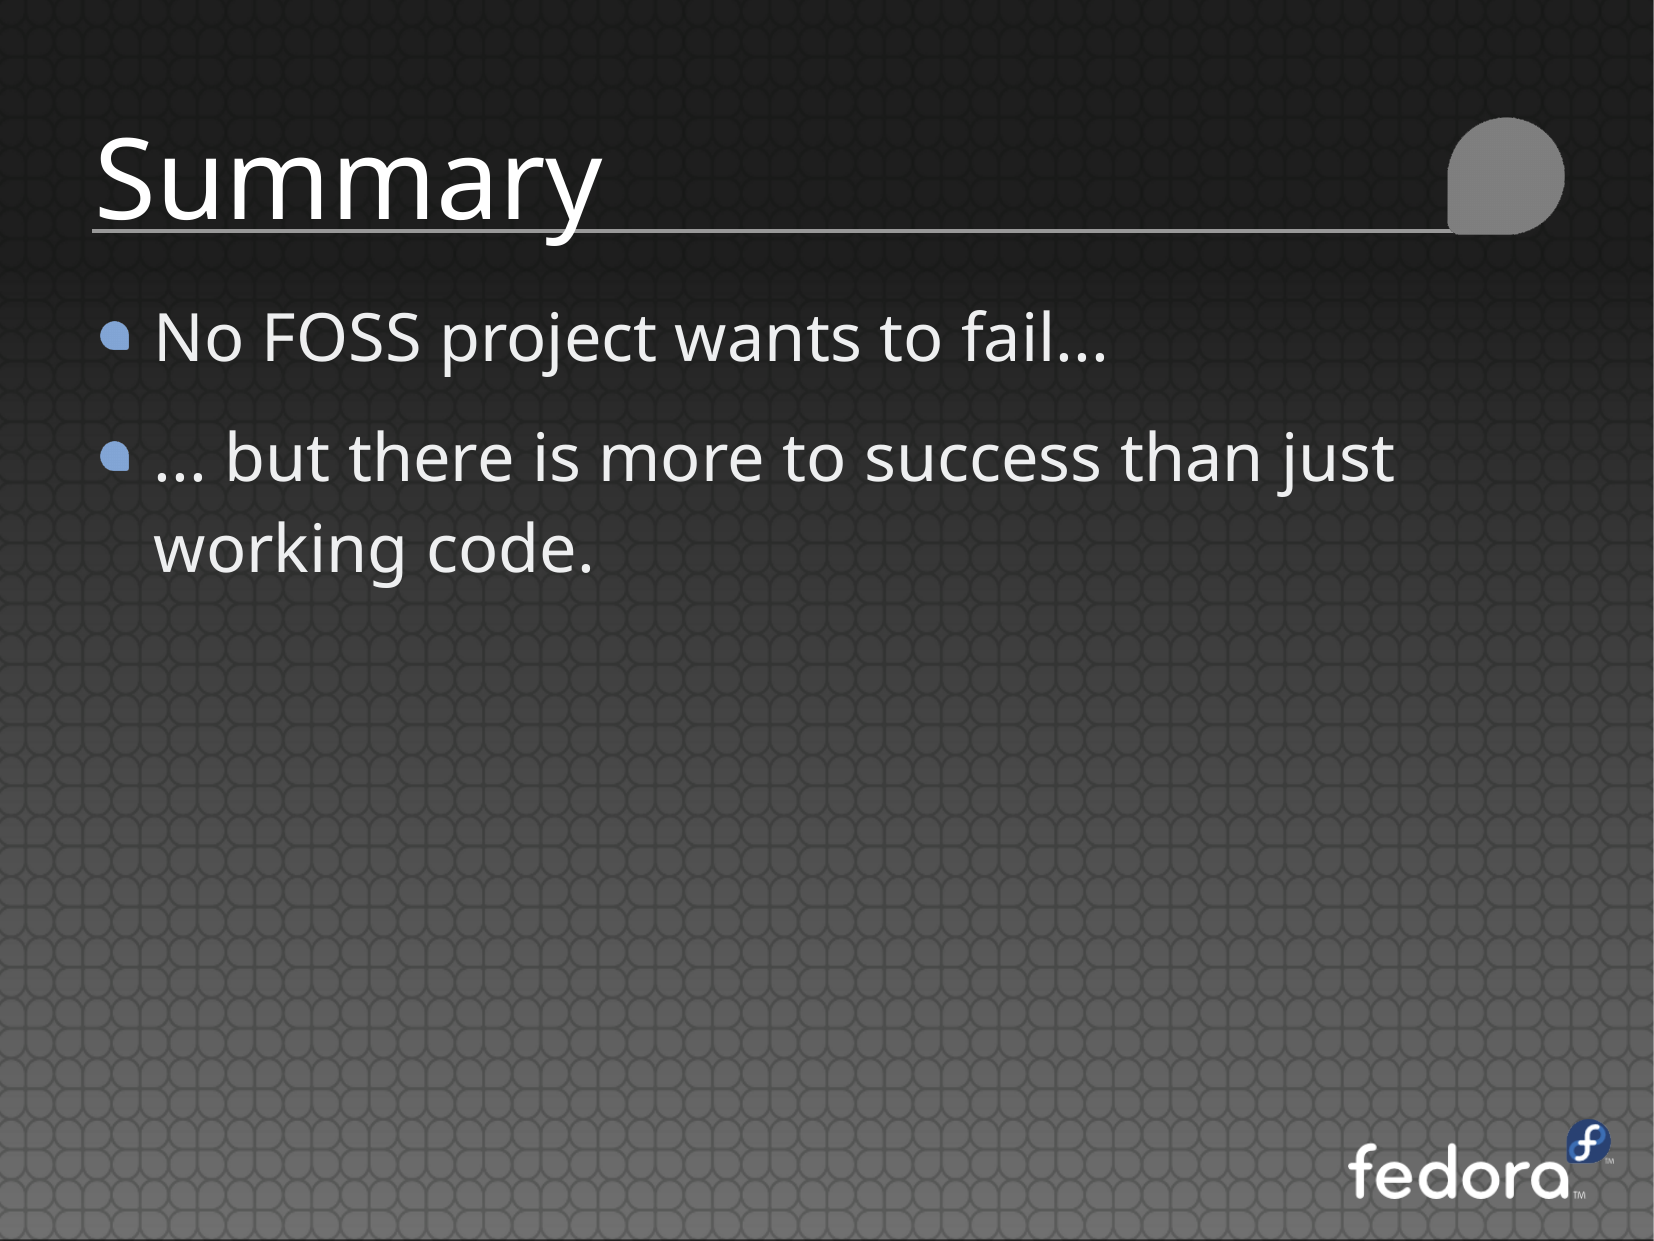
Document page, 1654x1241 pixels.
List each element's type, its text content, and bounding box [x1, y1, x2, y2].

picture [0, 0, 1654, 1241]
title Summary [94, 100, 1426, 251]
list No FOSS project wants to fail... ... but there is more to success than just working code. [82, 290, 1571, 1094]
